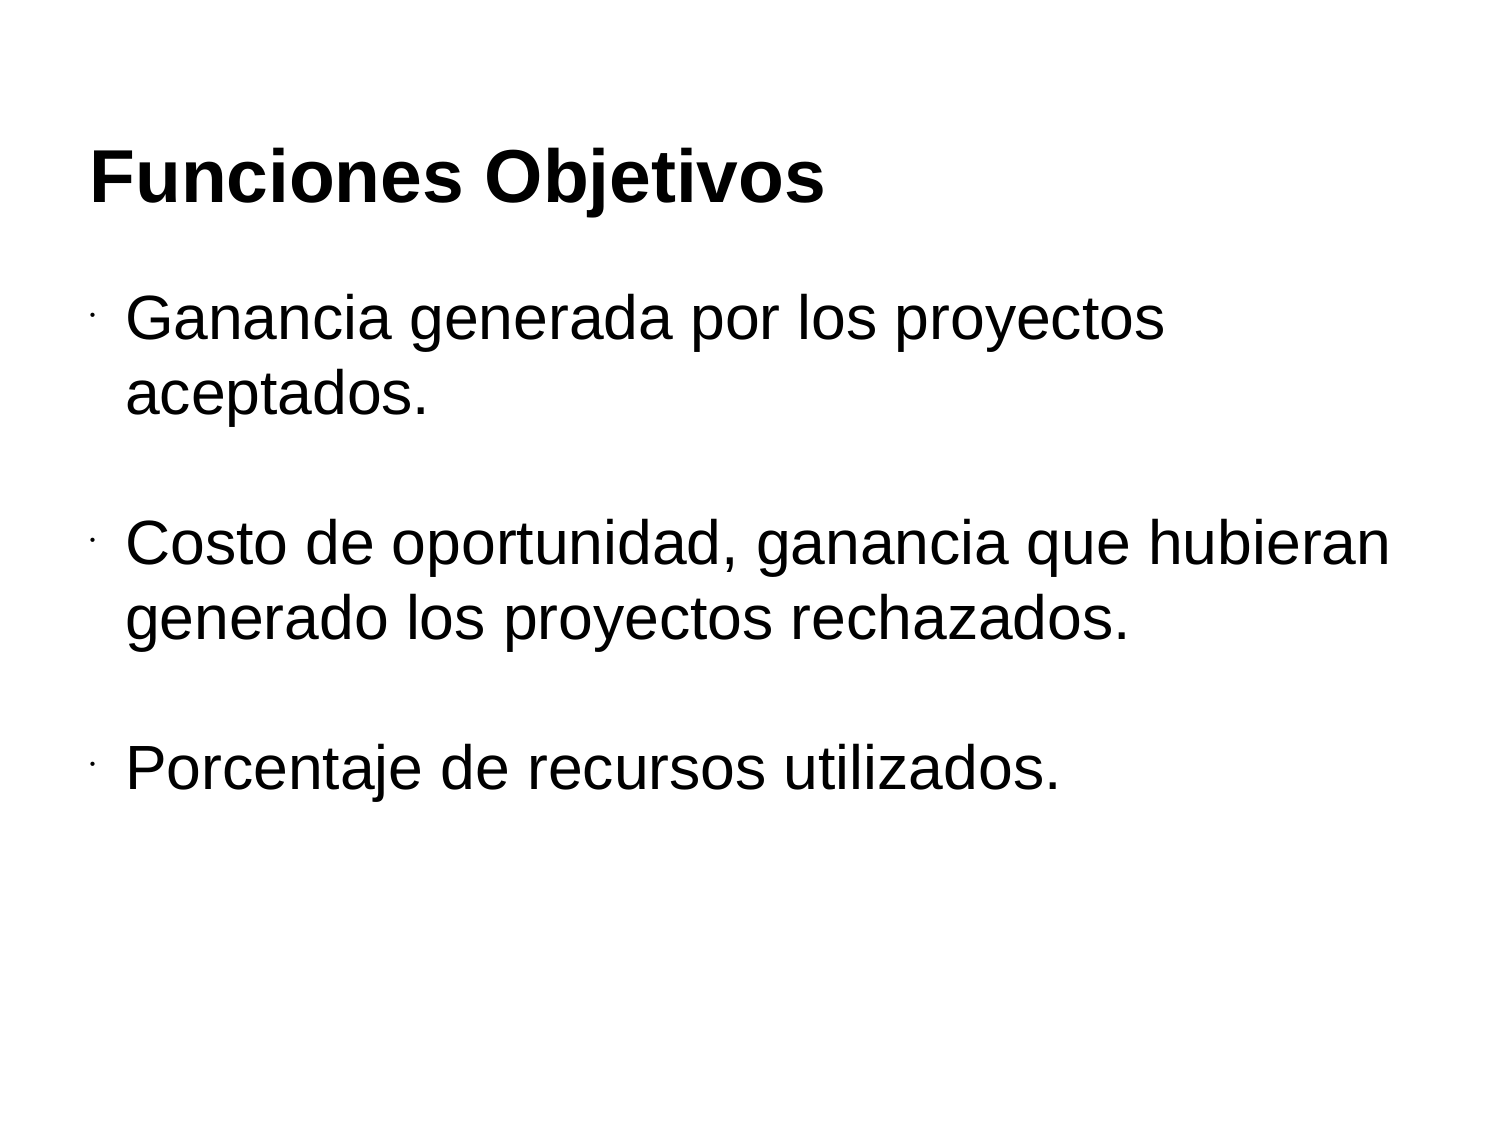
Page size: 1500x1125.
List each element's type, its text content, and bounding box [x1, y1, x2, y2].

text_box Ganancia generada por los proyectos aceptados. Costo de oportunidad, ganancia que hubieran generado los proyectos rechazados. Porcentaje de recursos utilizados. [75, 262, 1425, 1078]
text_box Funciones Objetivos [75, 45, 1425, 233]
